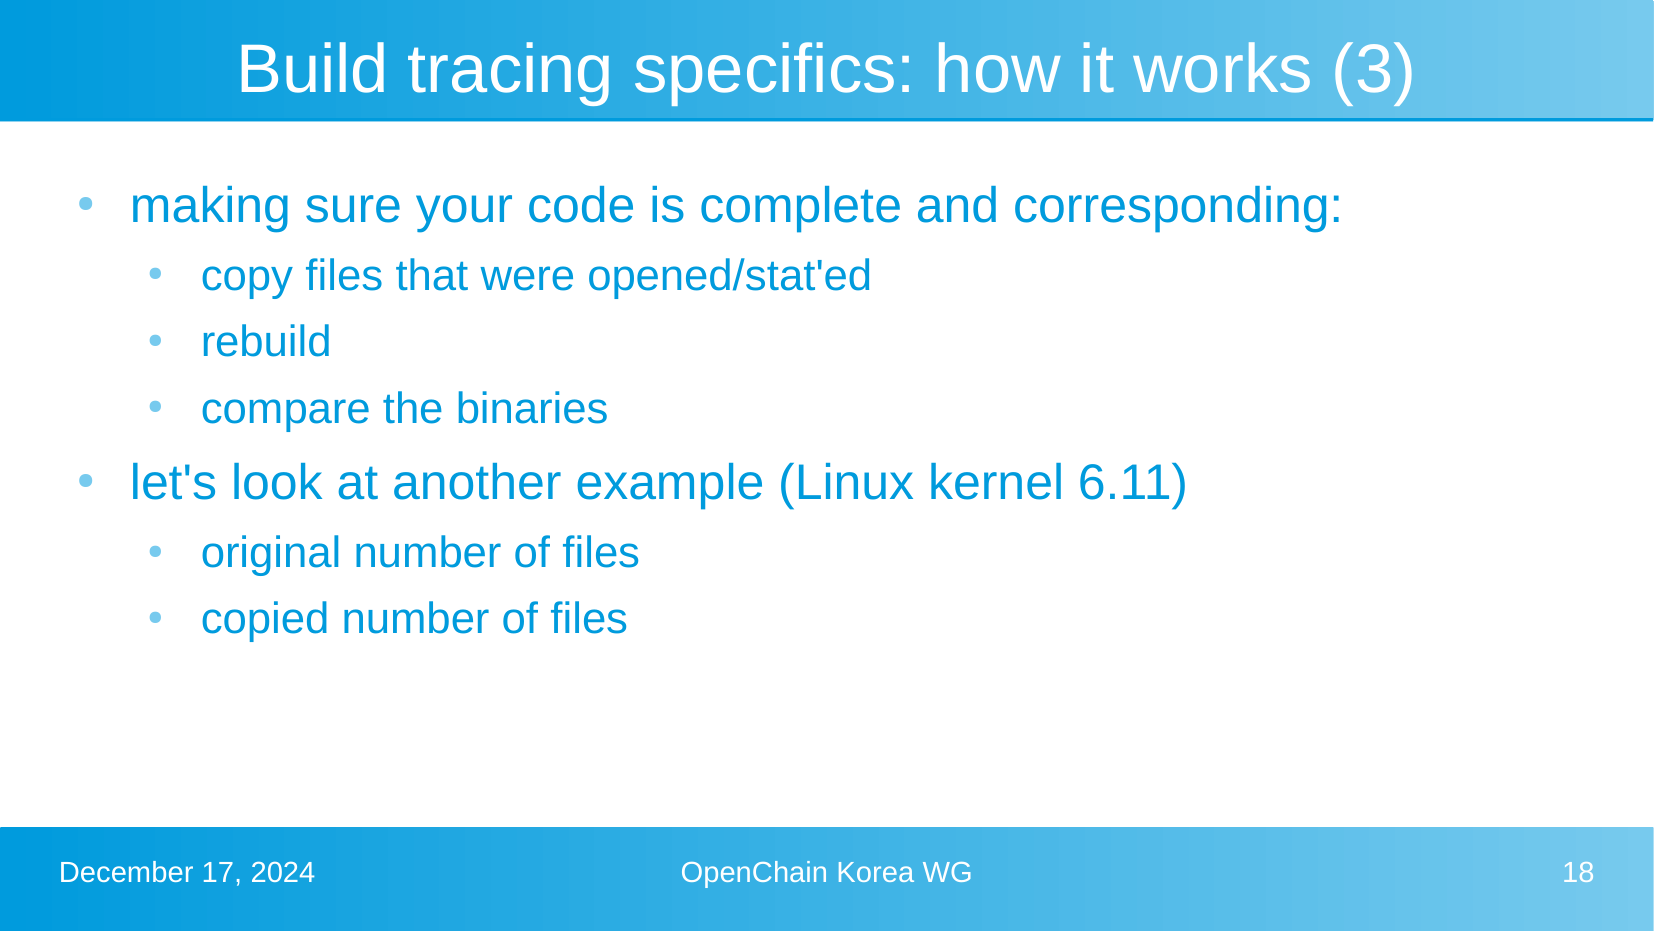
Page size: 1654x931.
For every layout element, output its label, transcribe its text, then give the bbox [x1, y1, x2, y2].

title Build tracing specifics: how it works (3) [59, 29, 1595, 108]
list making sure your code is complete and corresponding: copy files that were opened/stat'ed rebuild compare the binaries let's look at another example (Linux kernel 6.11) original number of files copied number of files [59, 177, 1595, 768]
